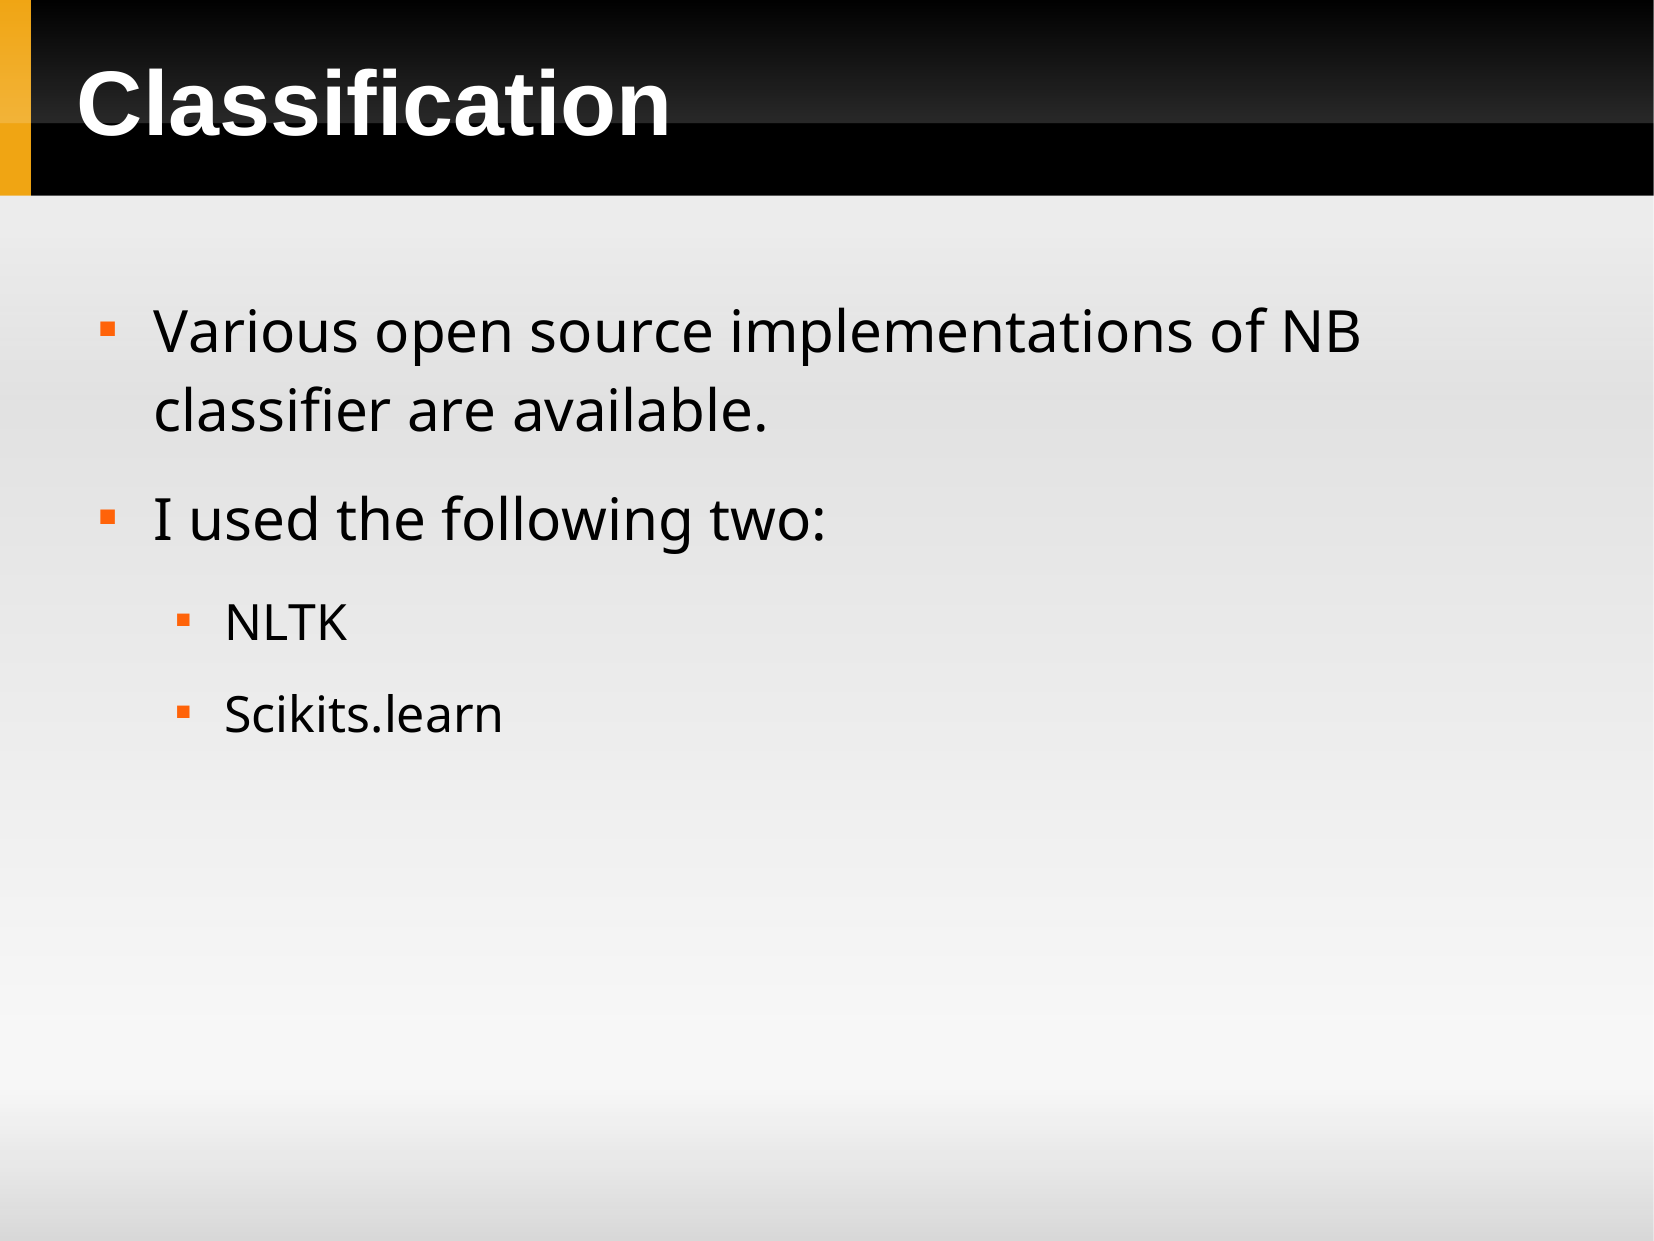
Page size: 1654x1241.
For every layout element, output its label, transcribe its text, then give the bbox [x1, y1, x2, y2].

picture [0, 0, 1654, 1241]
list Various open source implementations of NB classifier are available. I used the following two: NLTK Scikits.learn [82, 290, 1571, 1094]
title Classification [76, 7, 1565, 200]
